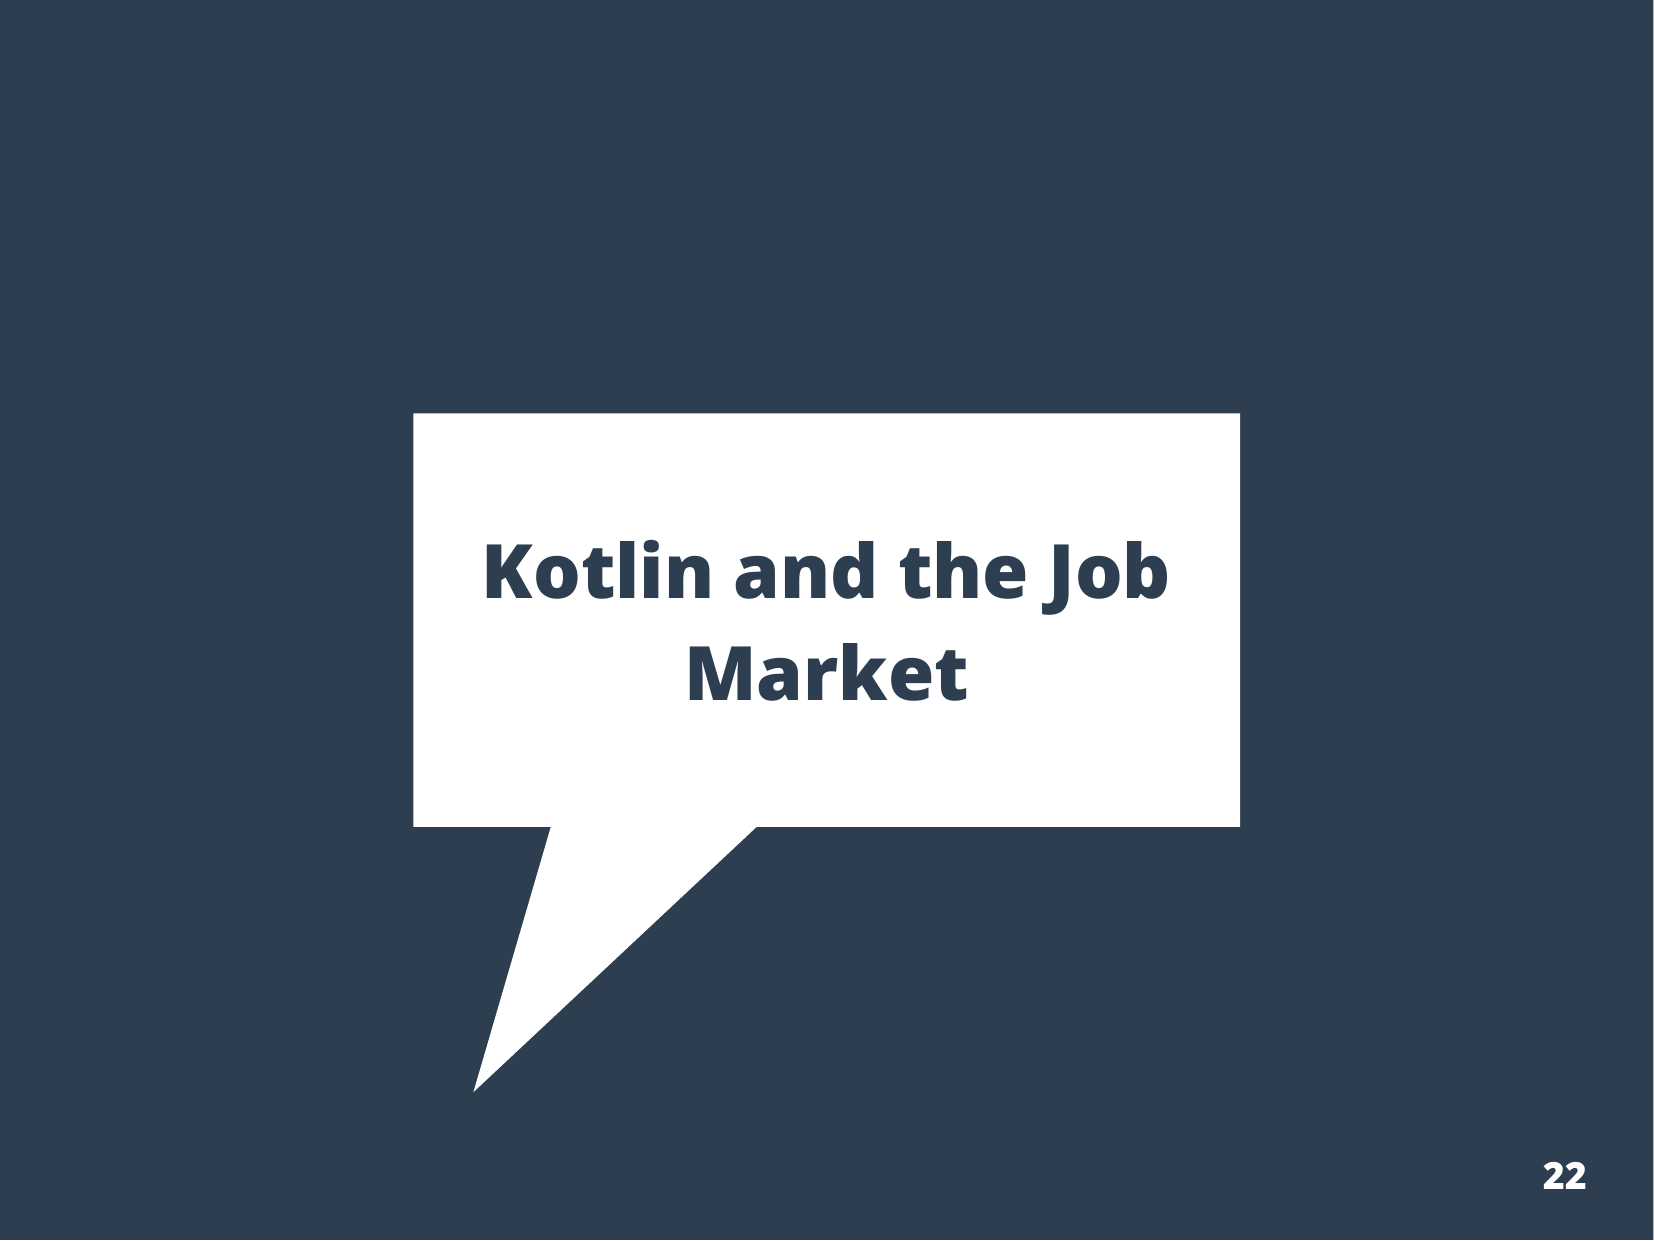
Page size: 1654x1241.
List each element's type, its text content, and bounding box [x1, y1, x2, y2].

title Kotlin and the Job Market [442, 442, 1211, 798]
